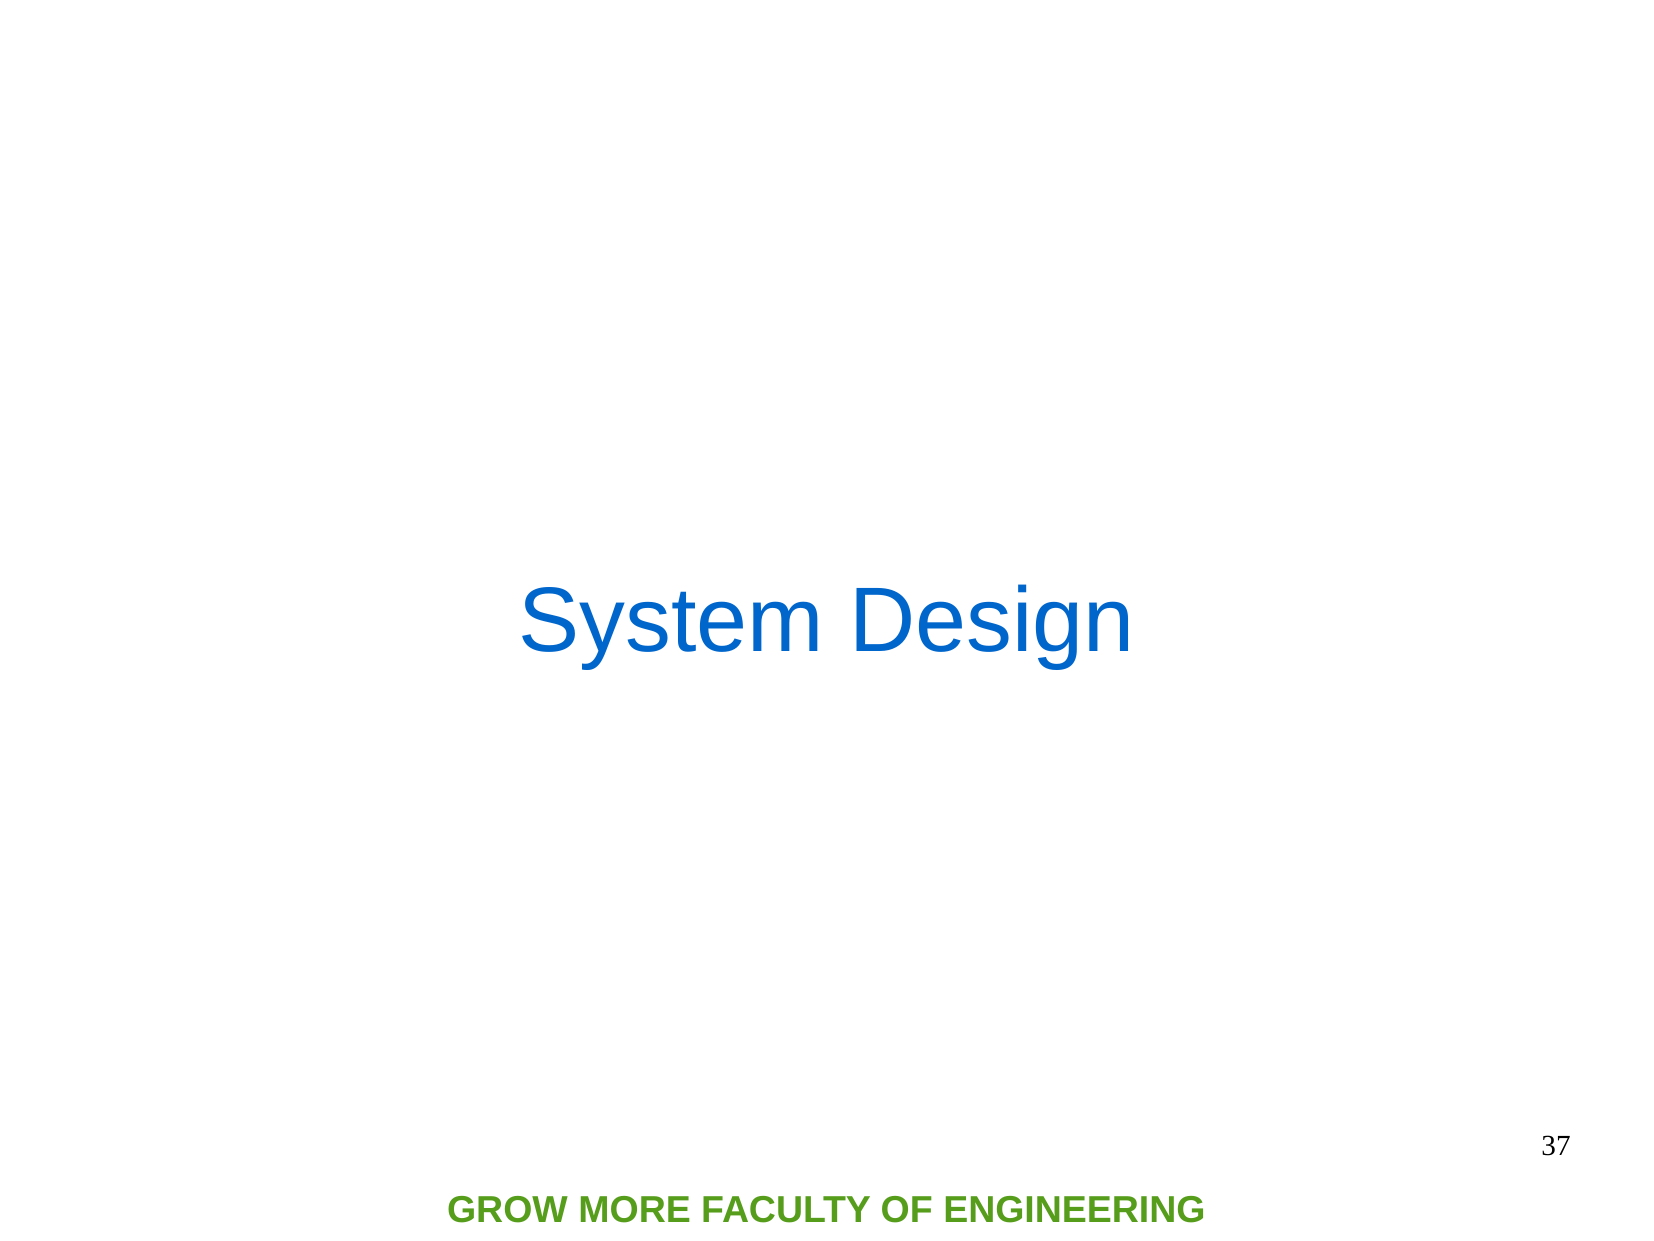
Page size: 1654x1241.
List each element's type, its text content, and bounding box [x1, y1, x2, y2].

title System Design [82, 516, 1571, 724]
